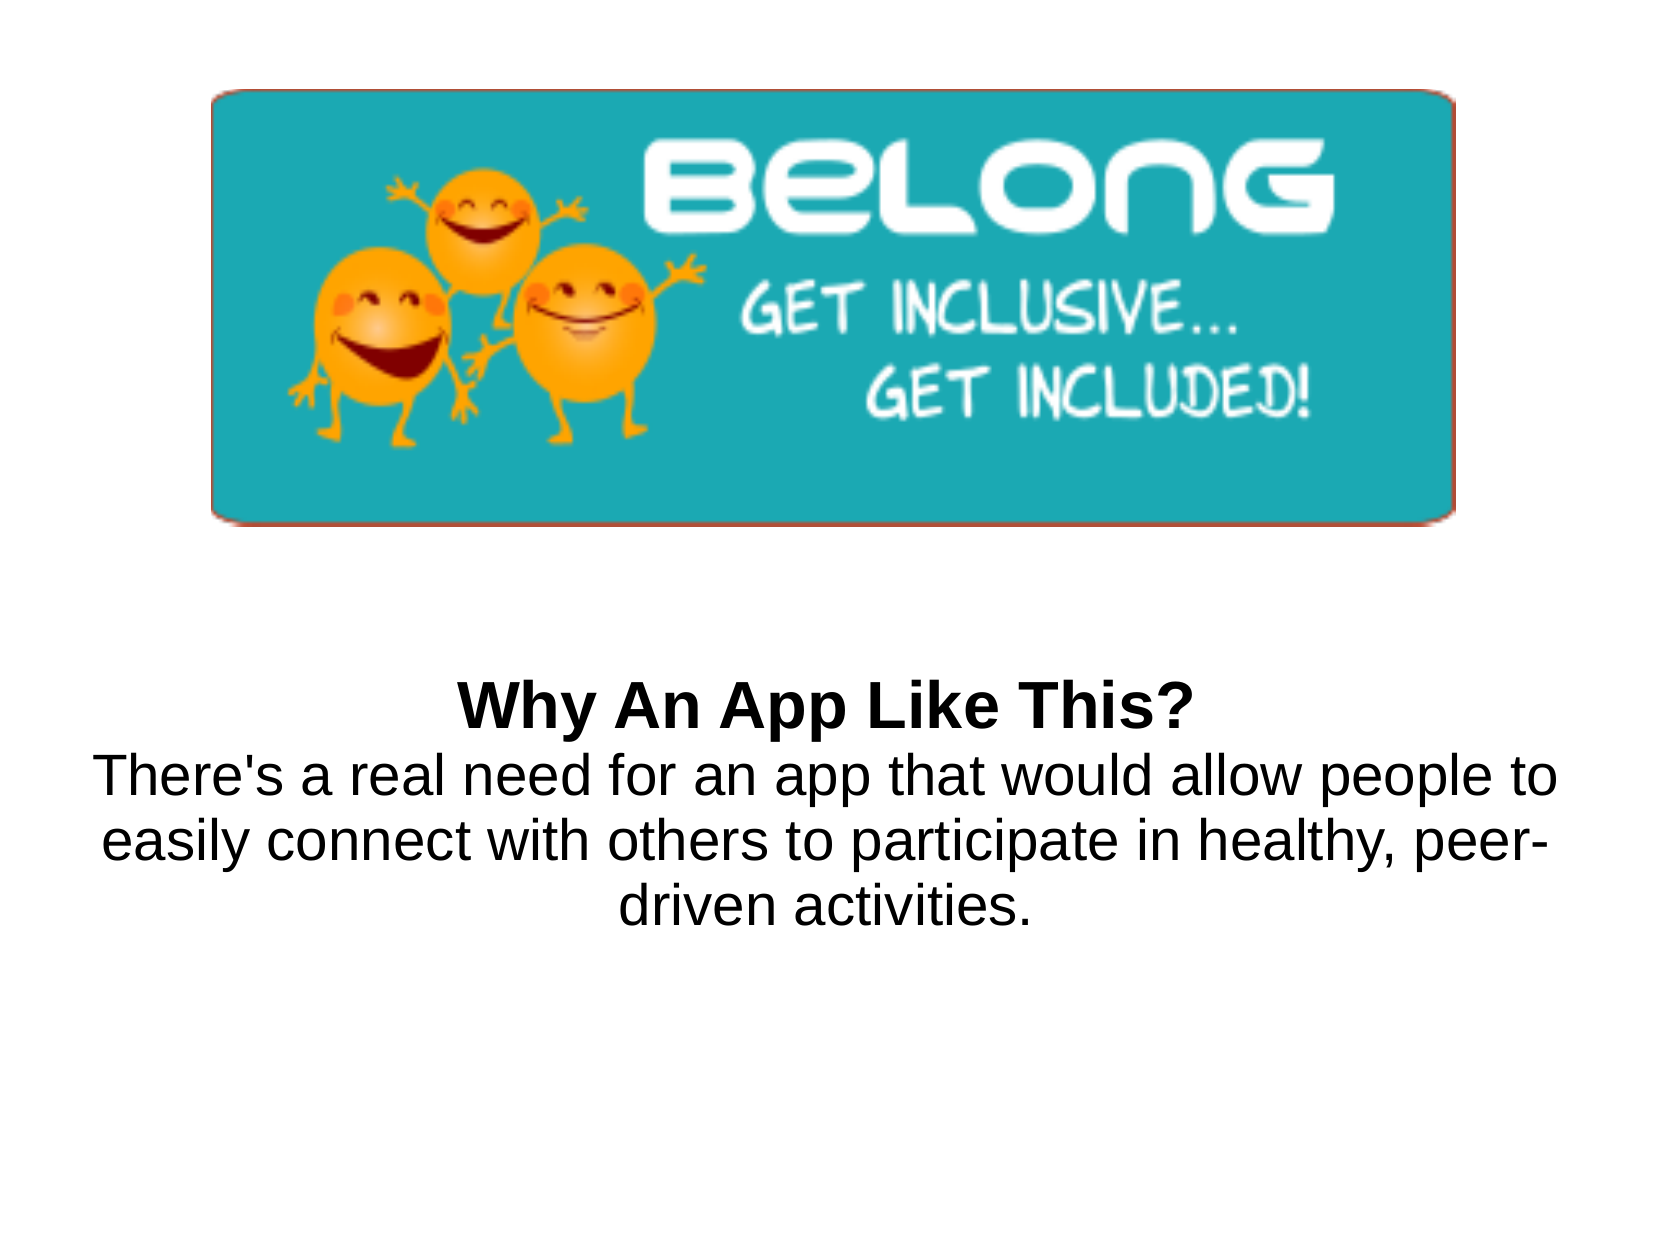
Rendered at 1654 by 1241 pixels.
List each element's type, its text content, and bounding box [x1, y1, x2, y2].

picture [211, 89, 1456, 527]
subtitle Why An App Like This? There's a real need for an app that would allow people to easily connect with others to participate in healthy, peer-driven activities. [82, 466, 1571, 1141]
